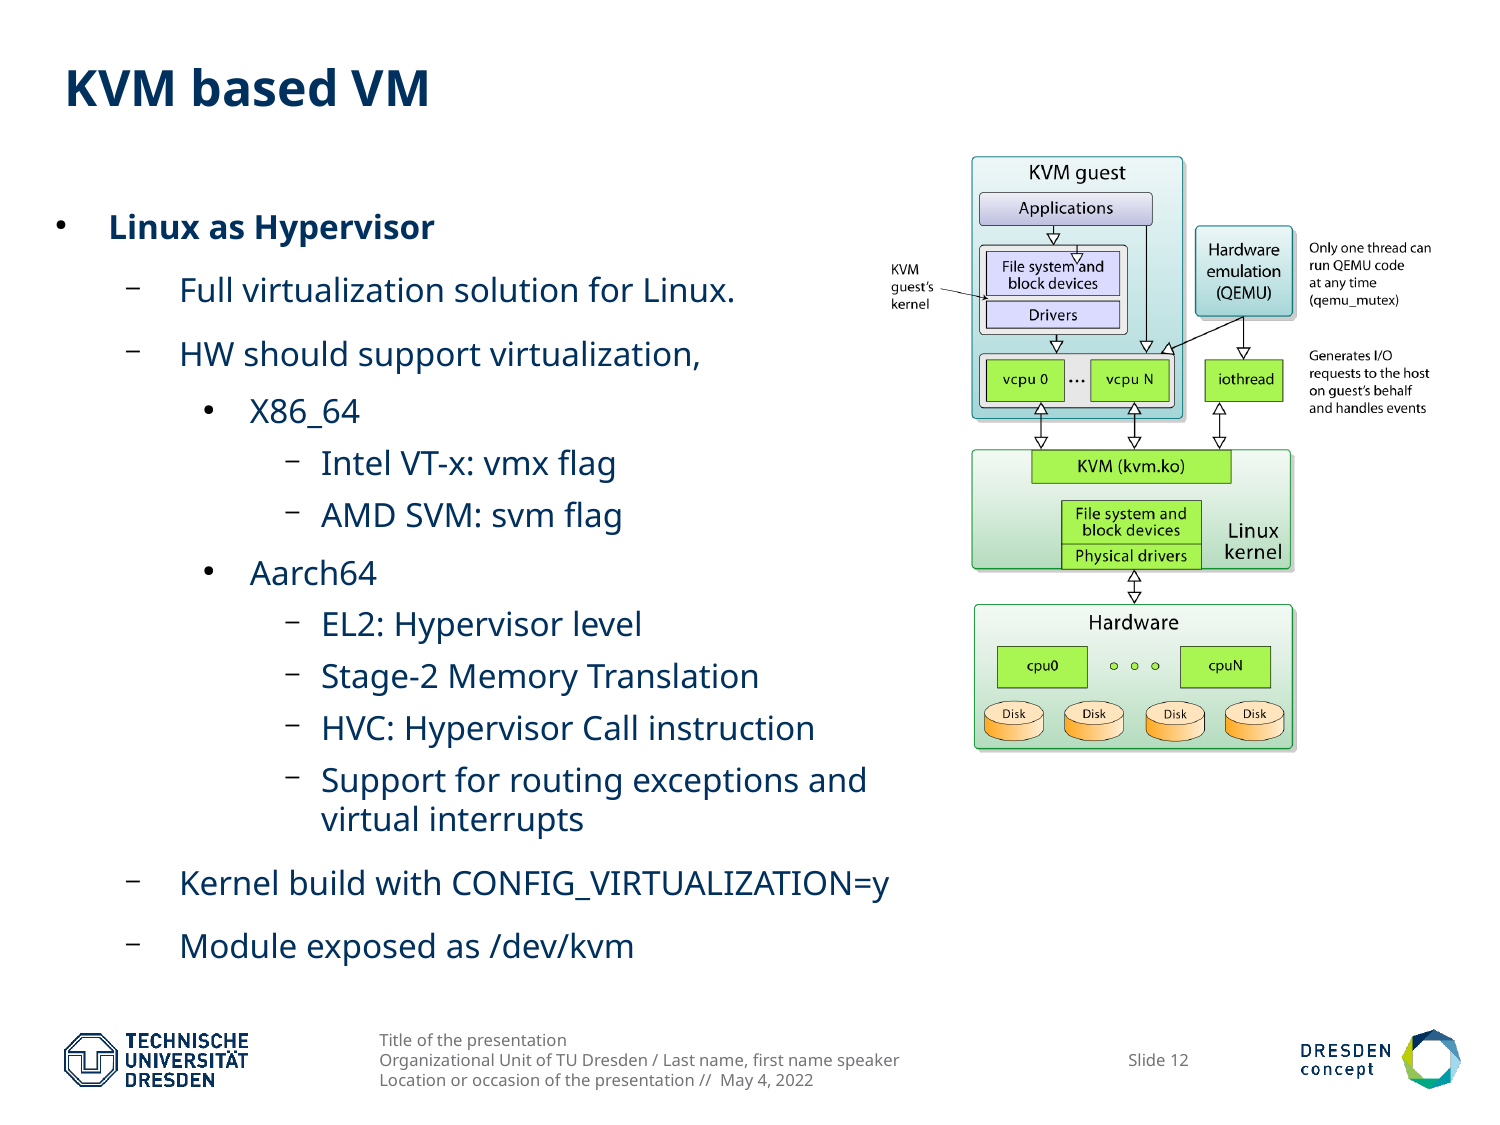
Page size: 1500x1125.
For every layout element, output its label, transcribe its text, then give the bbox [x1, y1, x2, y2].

picture [1301, 1029, 1461, 1089]
title KVM based VM [64, 56, 1437, 190]
picture [862, 149, 1436, 758]
list Linux as Hypervisor Full virtualization solution for Linux. HW should support virtualization, X86_64 Intel VT-x: vmx flag AMD SVM: svm flag Aarch64 EL2: Hypervisor level Stage-2 Memory Translation HVC: Hypervisor Call instruction Support for routing exceptions and virtual interrupts Kernel build with CONFIG_VIRTUALIZATION=y Module exposed as /dev/kvm [37, 205, 901, 826]
picture [64, 1033, 248, 1087]
